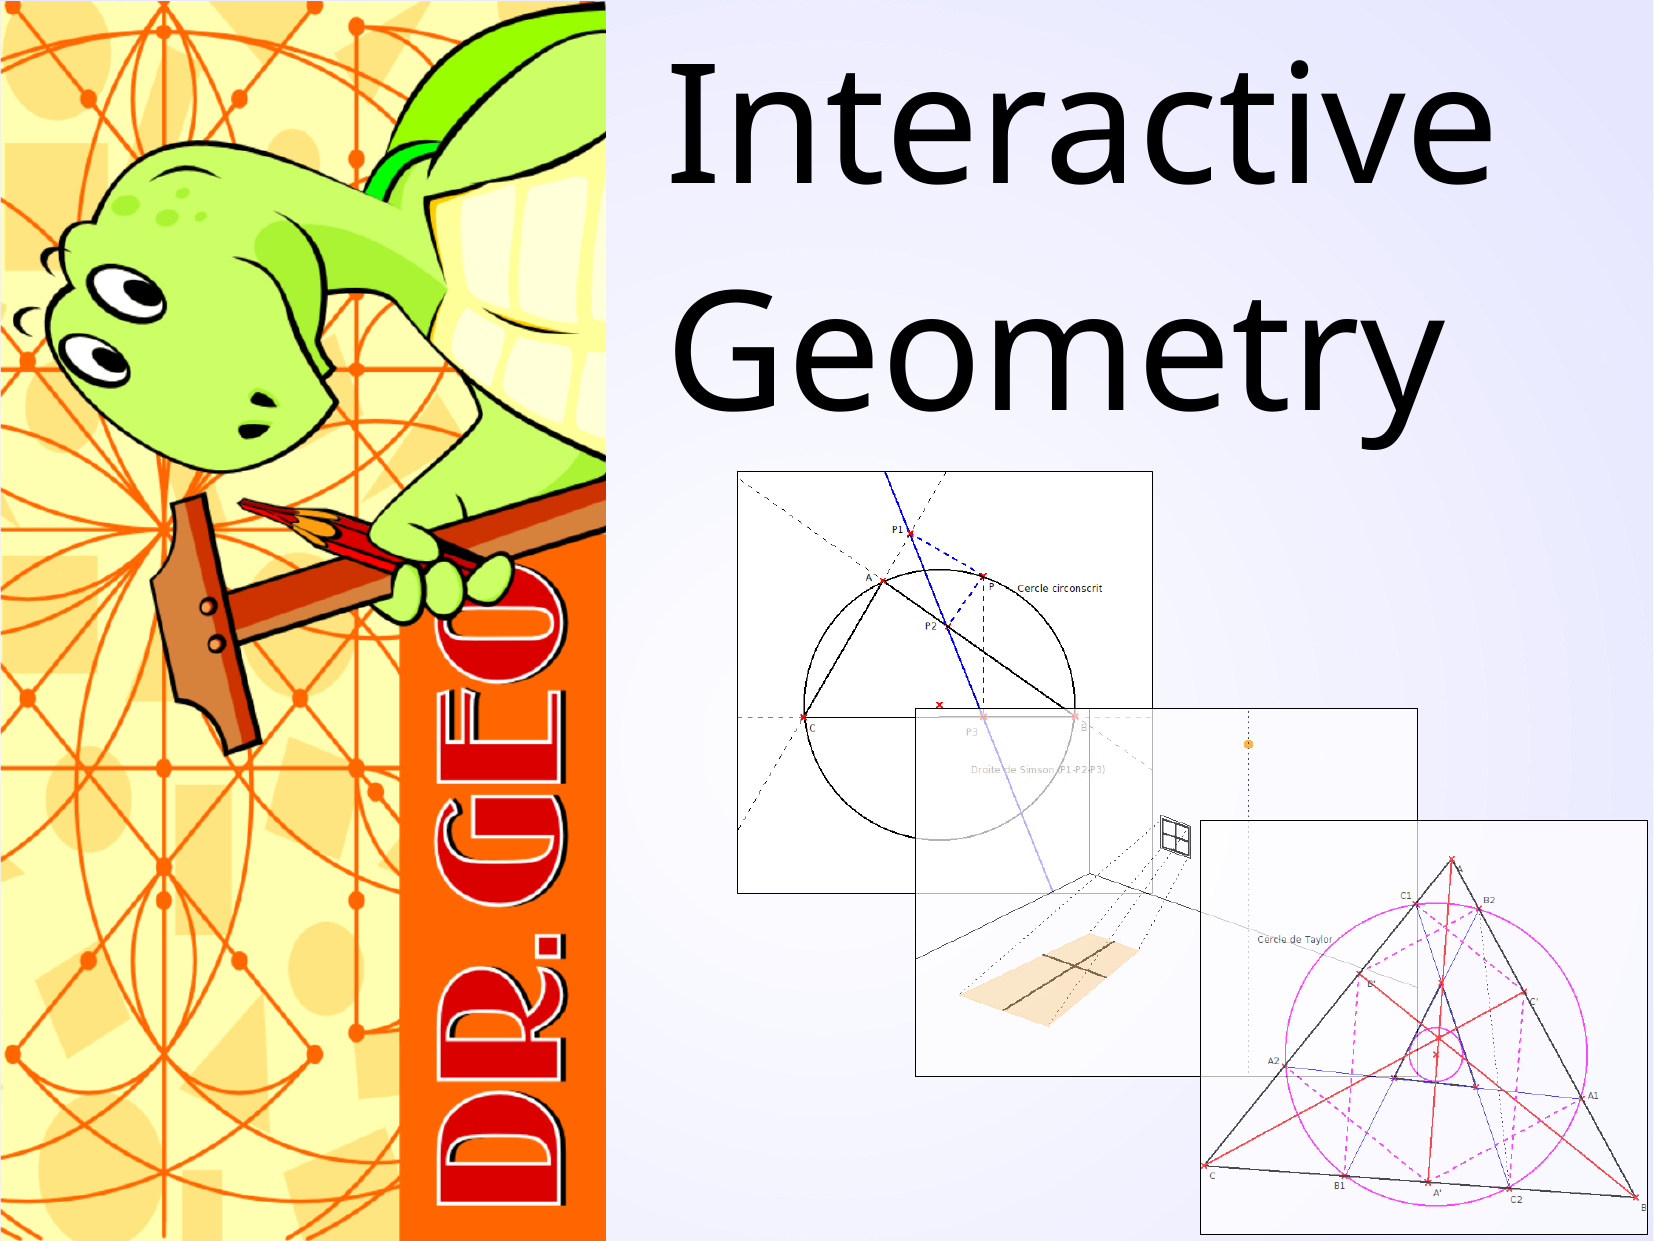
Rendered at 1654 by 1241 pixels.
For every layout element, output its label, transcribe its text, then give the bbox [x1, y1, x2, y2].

picture [738, 472, 1648, 1235]
text_box Interactive Geometry [651, 0, 1536, 499]
picture [0, 0, 606, 1241]
